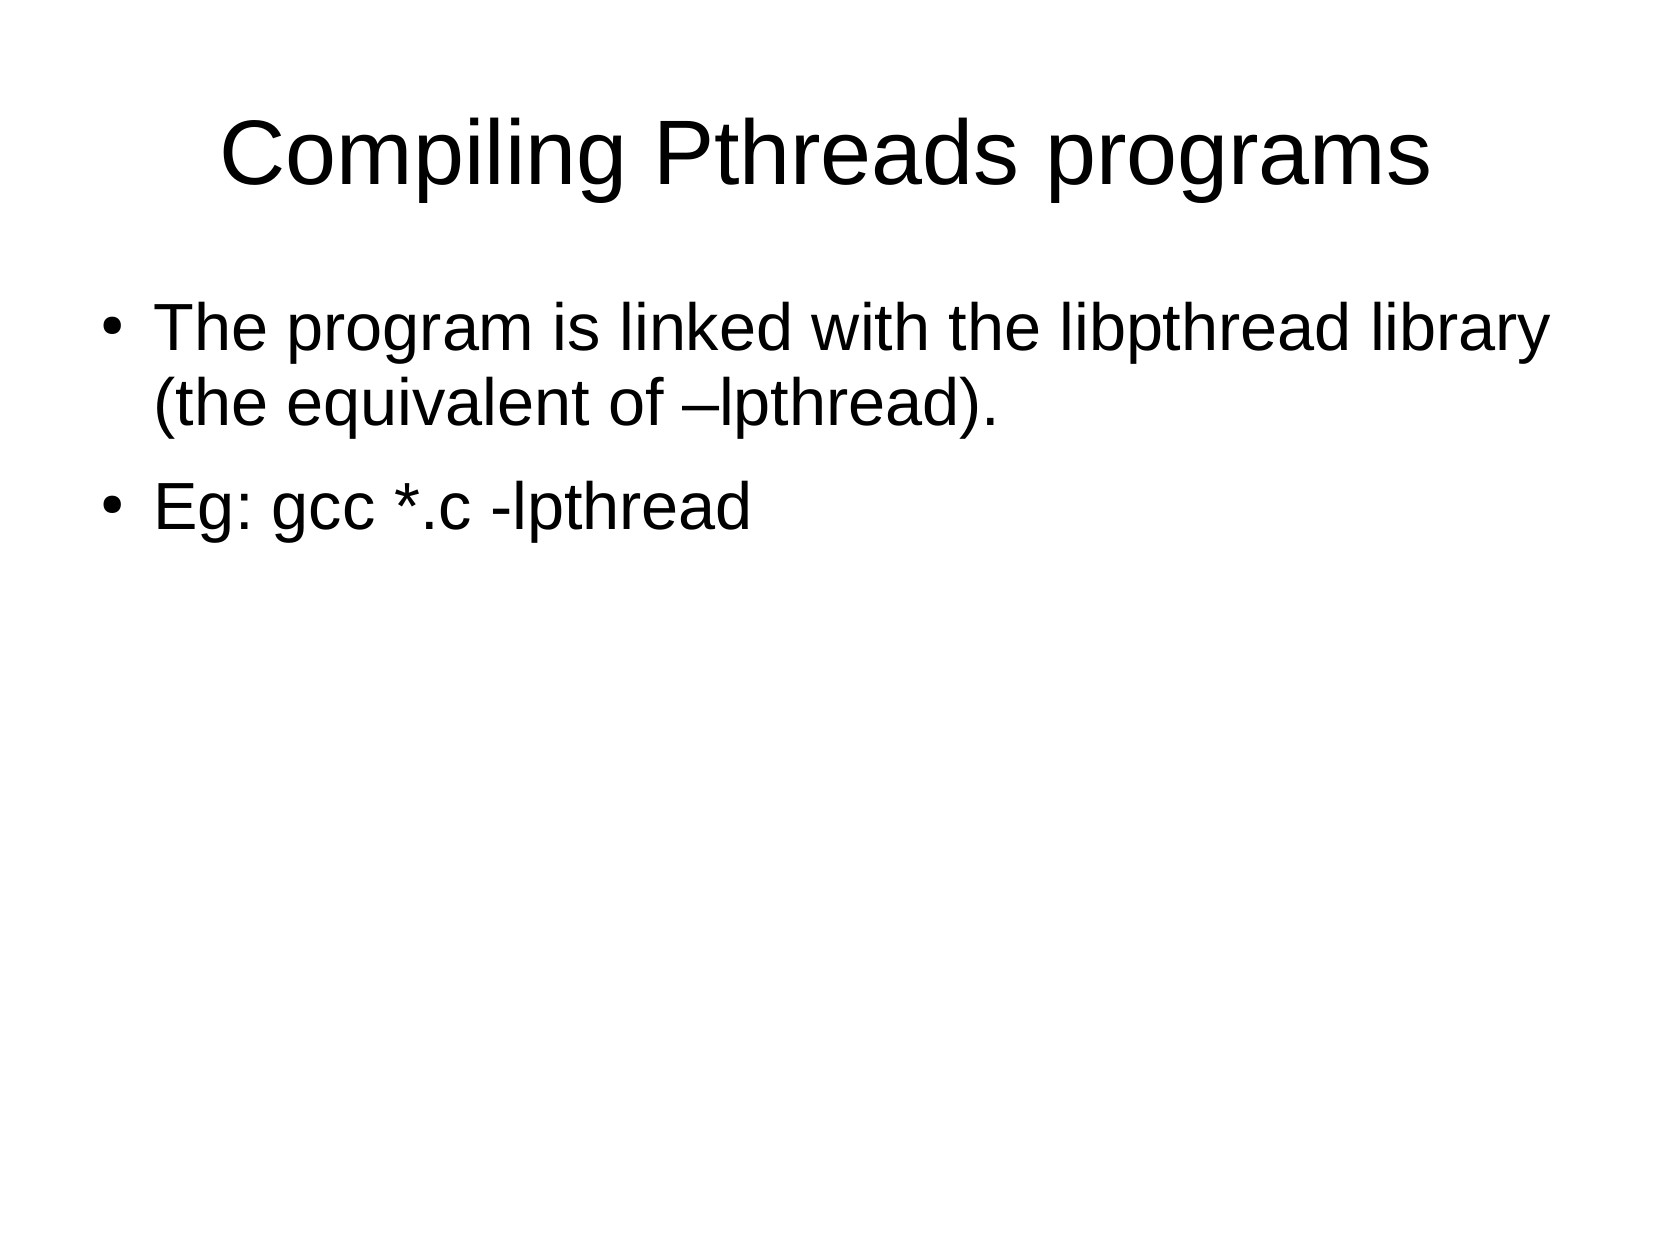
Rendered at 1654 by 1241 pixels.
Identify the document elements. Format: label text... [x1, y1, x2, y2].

list The program is linked with the libpthread library (the equivalent of –lpthread). Eg: gcc *.c -lpthread [82, 290, 1571, 1010]
title Compiling Pthreads programs [82, 49, 1571, 257]
